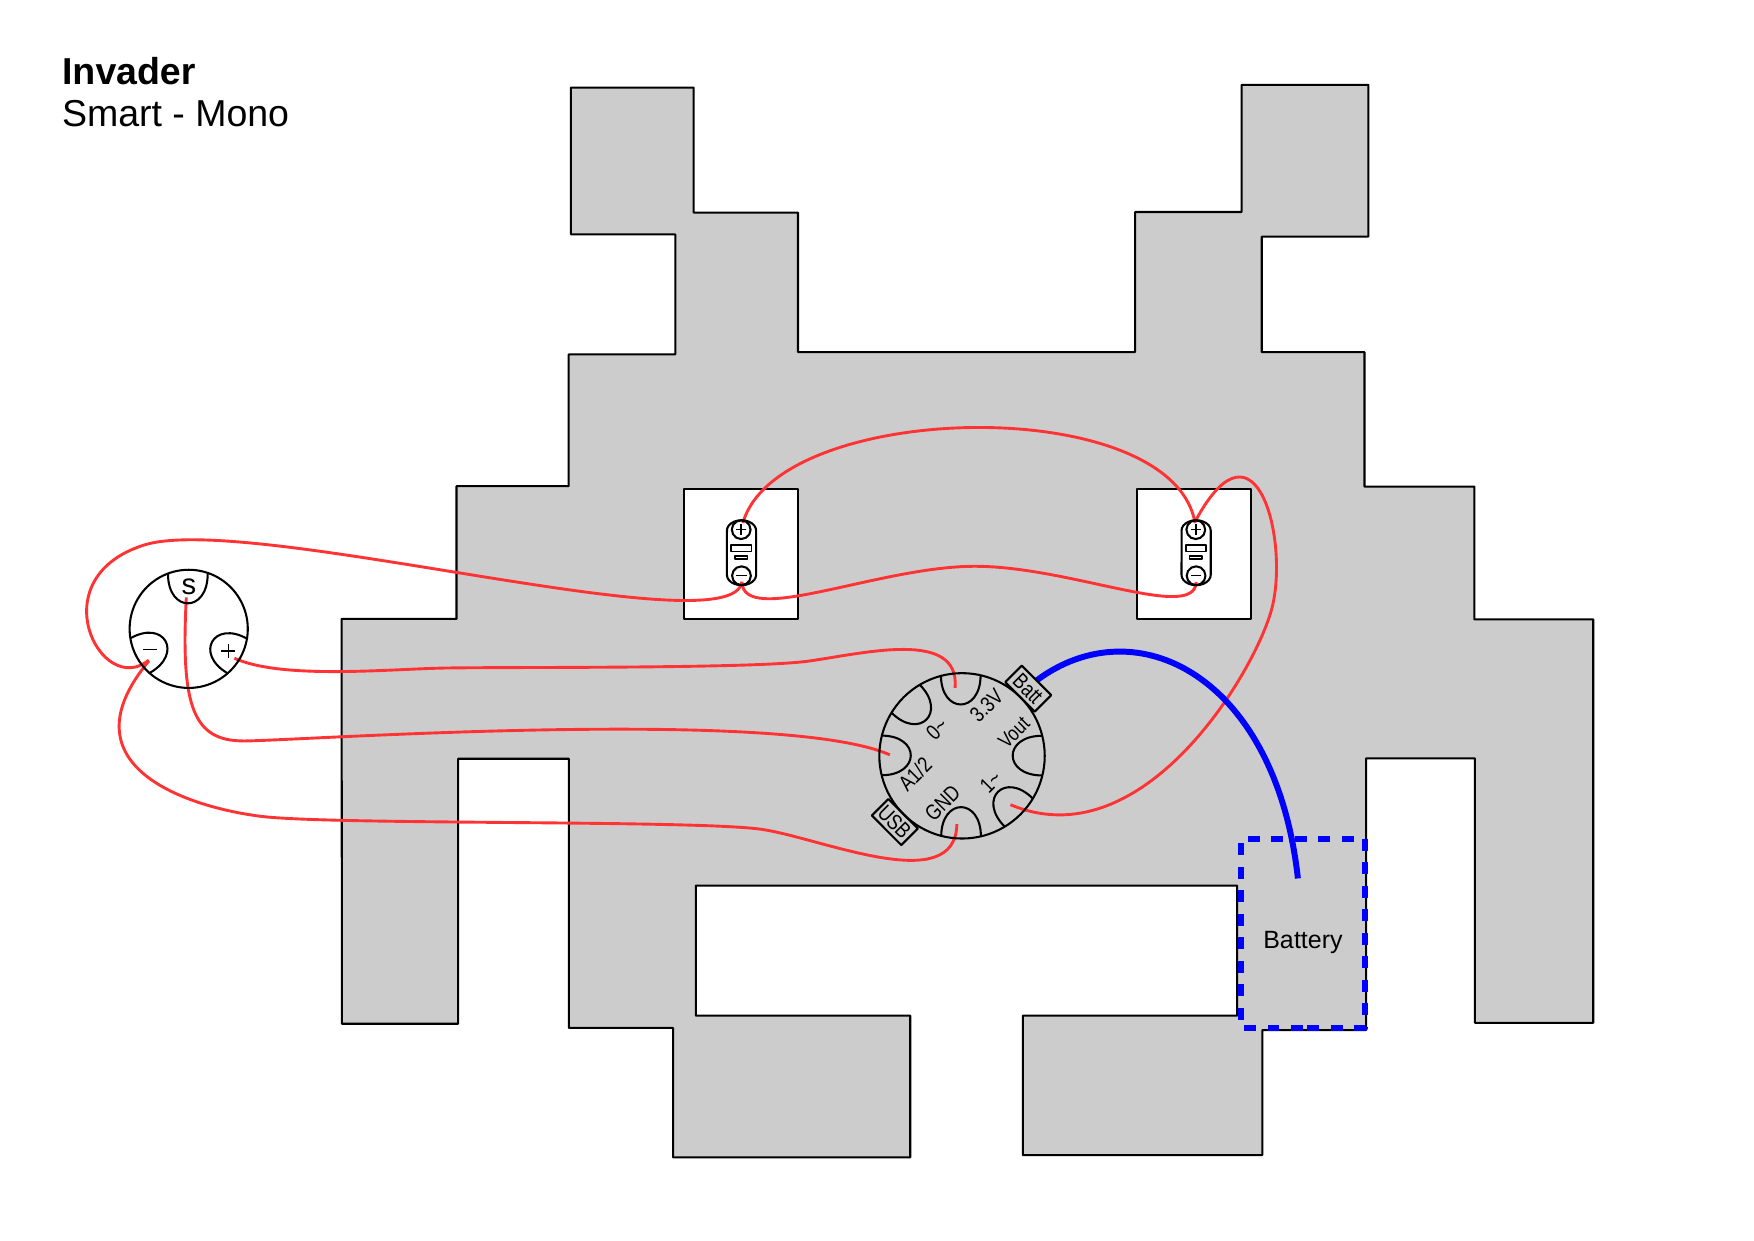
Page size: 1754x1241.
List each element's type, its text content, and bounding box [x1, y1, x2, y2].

text_box GND [919, 780, 965, 825]
text_box 3.3V [970, 688, 1003, 722]
text_box 0~ [922, 710, 955, 743]
text_box Batt [1005, 665, 1052, 712]
text_box 1~ [974, 765, 1008, 798]
text_box Invader Smart - Mono [47, 42, 331, 142]
text_box s [177, 571, 201, 598]
text_box [341, 84, 1594, 1158]
text_box A1/2 [892, 751, 938, 797]
text_box Battery [1240, 838, 1366, 1029]
text_box Vout [994, 713, 1033, 751]
text_box USB [871, 799, 918, 846]
